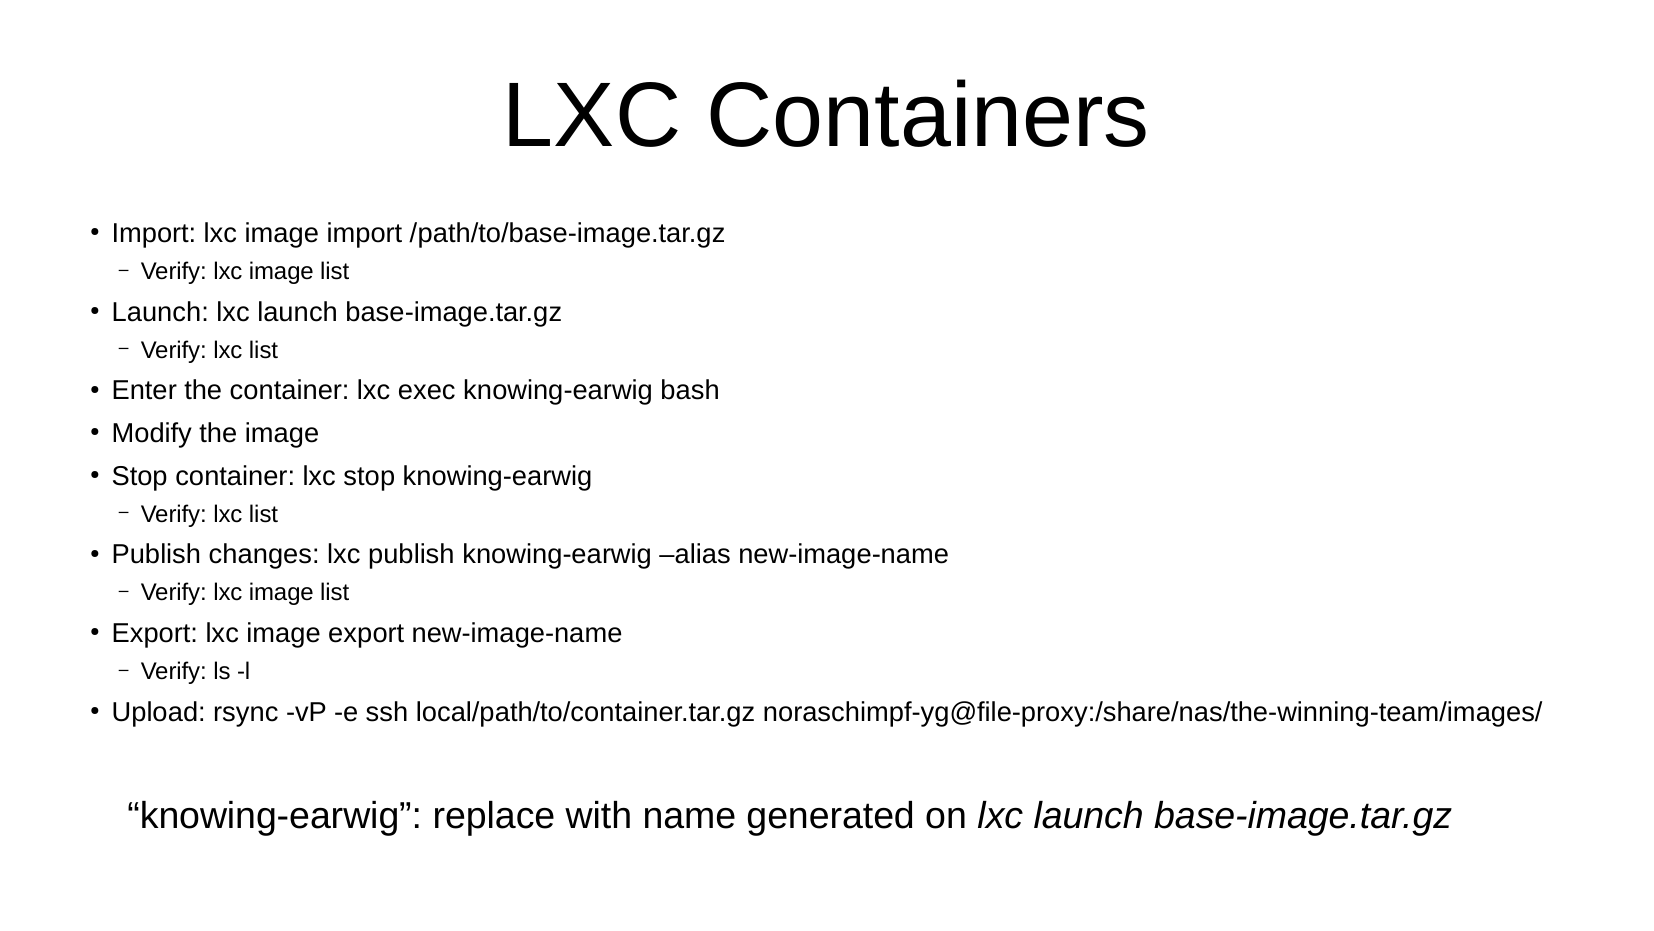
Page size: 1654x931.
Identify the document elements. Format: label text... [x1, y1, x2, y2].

list Import: lxc image import /path/to/base-image.tar.gz Verify: lxc image list Launch: lxc launch base-image.tar.gz Verify: lxc list Enter the container: lxc exec knowing-earwig bash Modify the image Stop container: lxc stop knowing-earwig Verify: lxc list Publish changes: lxc publish knowing-earwig –alias new-image-name Verify: lxc image list Export: lxc image export new-image-name Verify: ls -l Upload: rsync -vP -e ssh local/path/to/container.tar.gz noraschimpf-yg@file-proxy:/share/nas/the-winning-team/images/ [82, 217, 1571, 758]
title LXC Containers [82, 37, 1571, 193]
text_box “knowing-earwig”: replace with name generated on lxc launch base-image.tar.gz [112, 787, 1576, 929]
